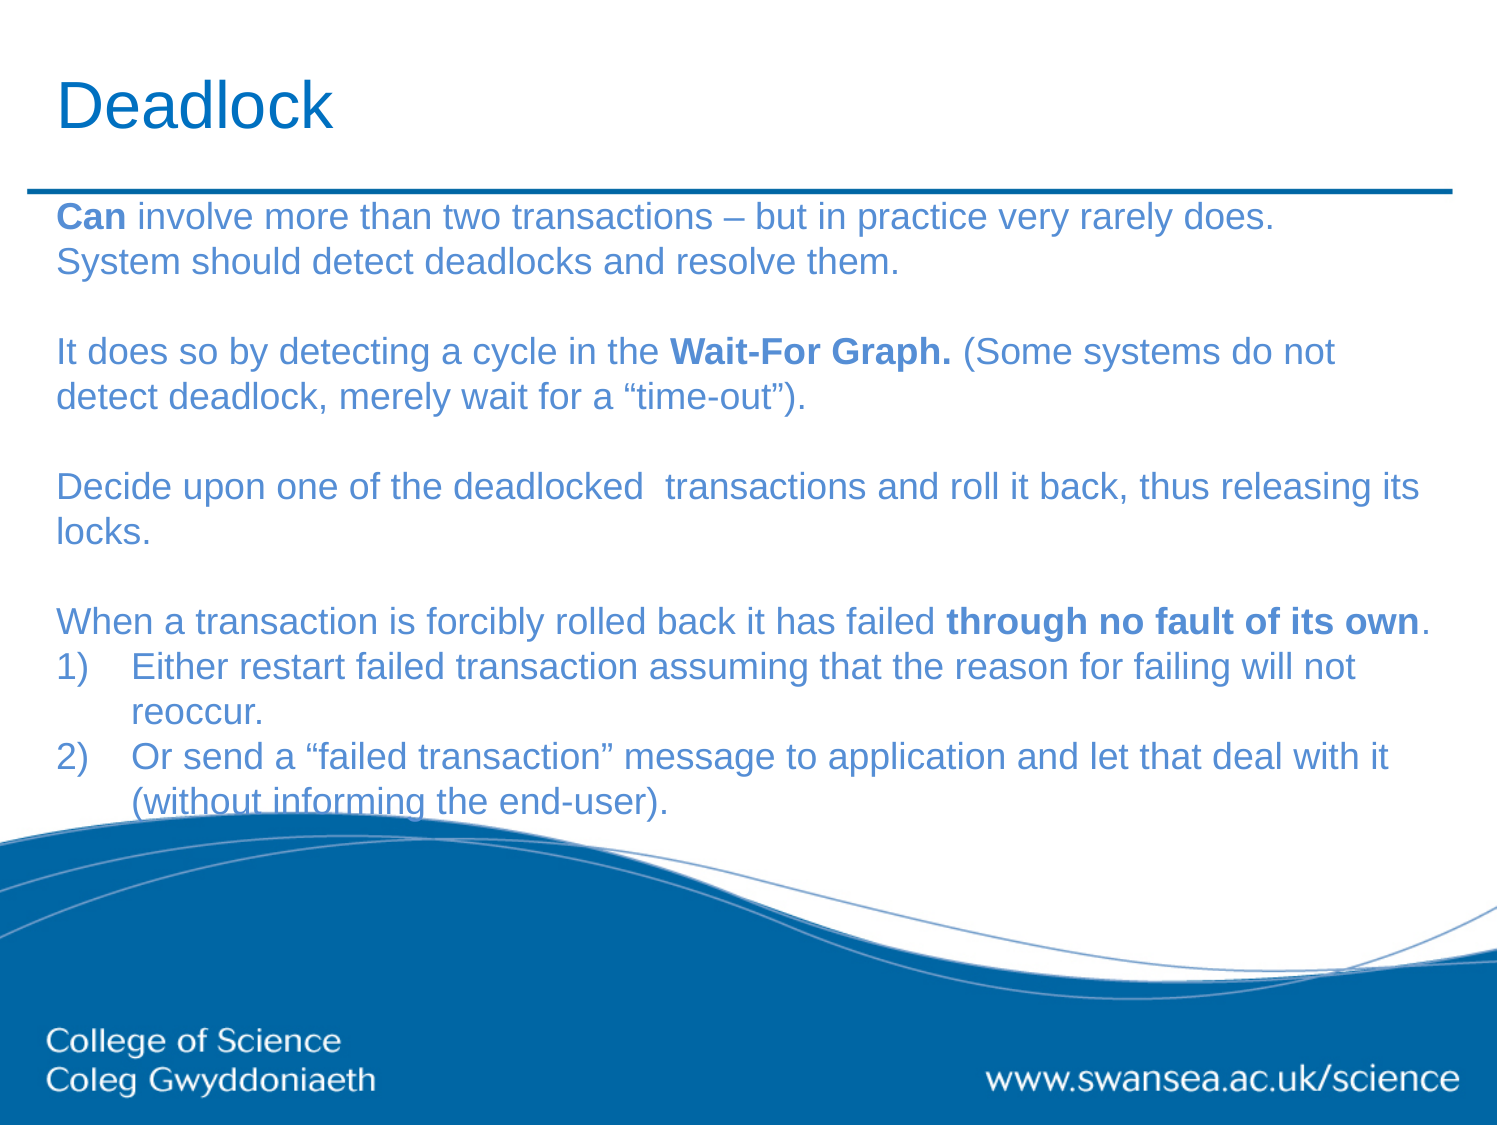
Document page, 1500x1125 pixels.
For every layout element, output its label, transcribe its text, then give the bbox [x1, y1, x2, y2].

text_box Deadlock [41, 54, 1471, 150]
picture [0, 4, 1497, 1125]
text_box Can involve more than two transactions – but in practice very rarely does. System should detect deadlocks and resolve them. It does so by detecting a cycle in the Wait-For Graph. (Some systems do not detect deadlock, merely wait for a “time-out”). Decide upon one of the deadlocked transactions and roll it back, thus releasing its locks. When a transaction is forcibly rolled back it has failed through no fault of its own. Either restart failed transaction assuming that the reason for failing will not reoccur. Or send a “failed transaction” message to application and let that deal with it (without informing the end-user). [41, 184, 1447, 830]
